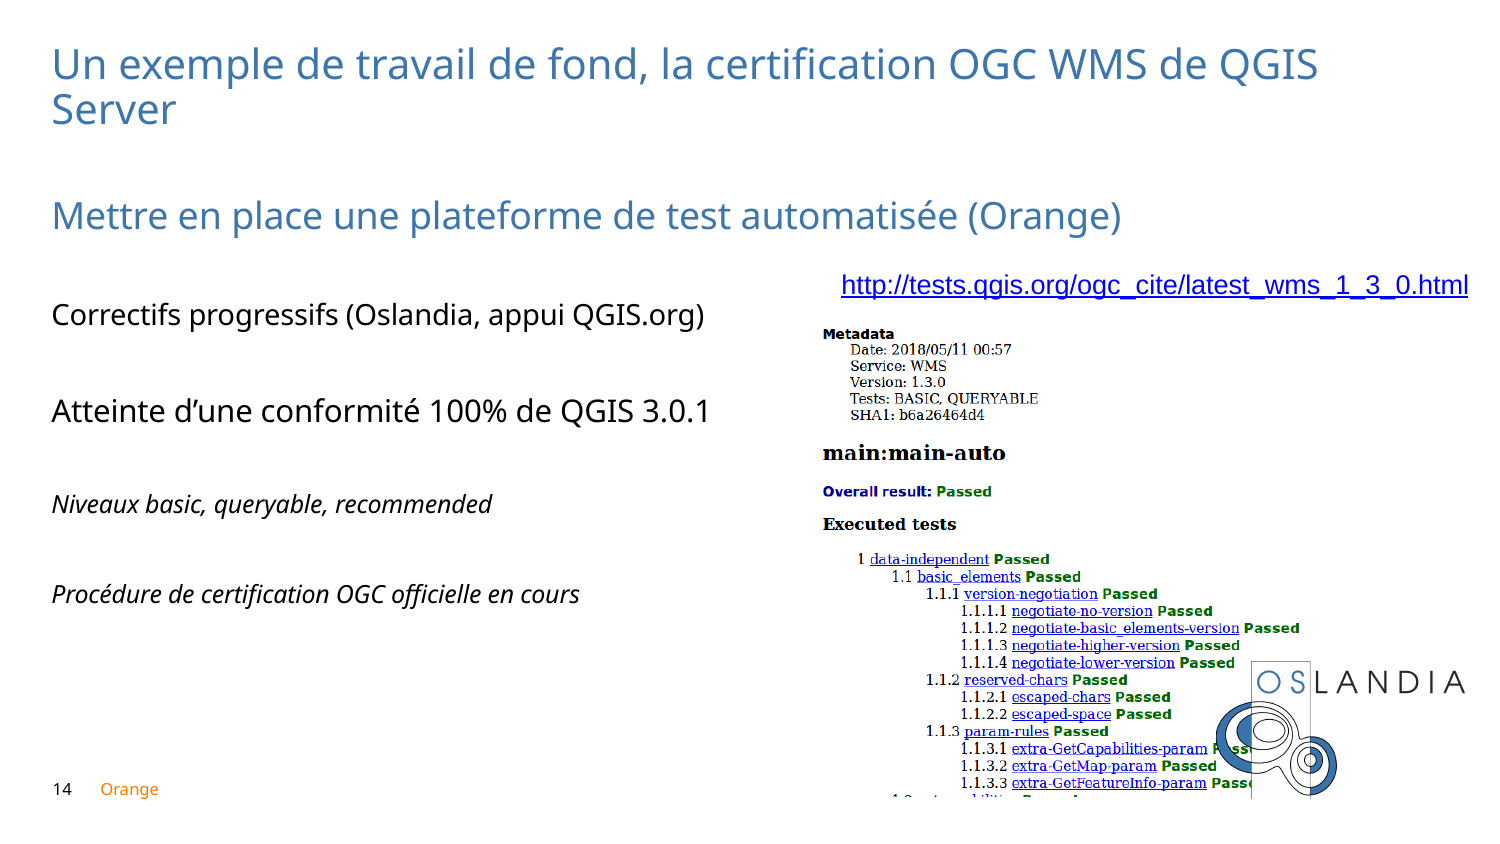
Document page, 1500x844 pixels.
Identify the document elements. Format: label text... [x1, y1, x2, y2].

text_box Mettre en place une plateforme de test automatisée (Orange) Correctifs progressifs (Oslandia, appui QGIS.org) Atteinte d’une conformité 100% de QGIS 3.0.1 Niveaux basic, queryable, recommended Procédure de certification OGC officielle en cours [51, 166, 1449, 705]
text_box Un exemple de travail de fond, la certification OGC WMS de QGIS Server [51, 43, 1449, 166]
picture [817, 318, 1489, 799]
text_box http://tests.qgis.org/ogc_cite/latest_wms_1_3_0.html [826, 259, 1500, 317]
